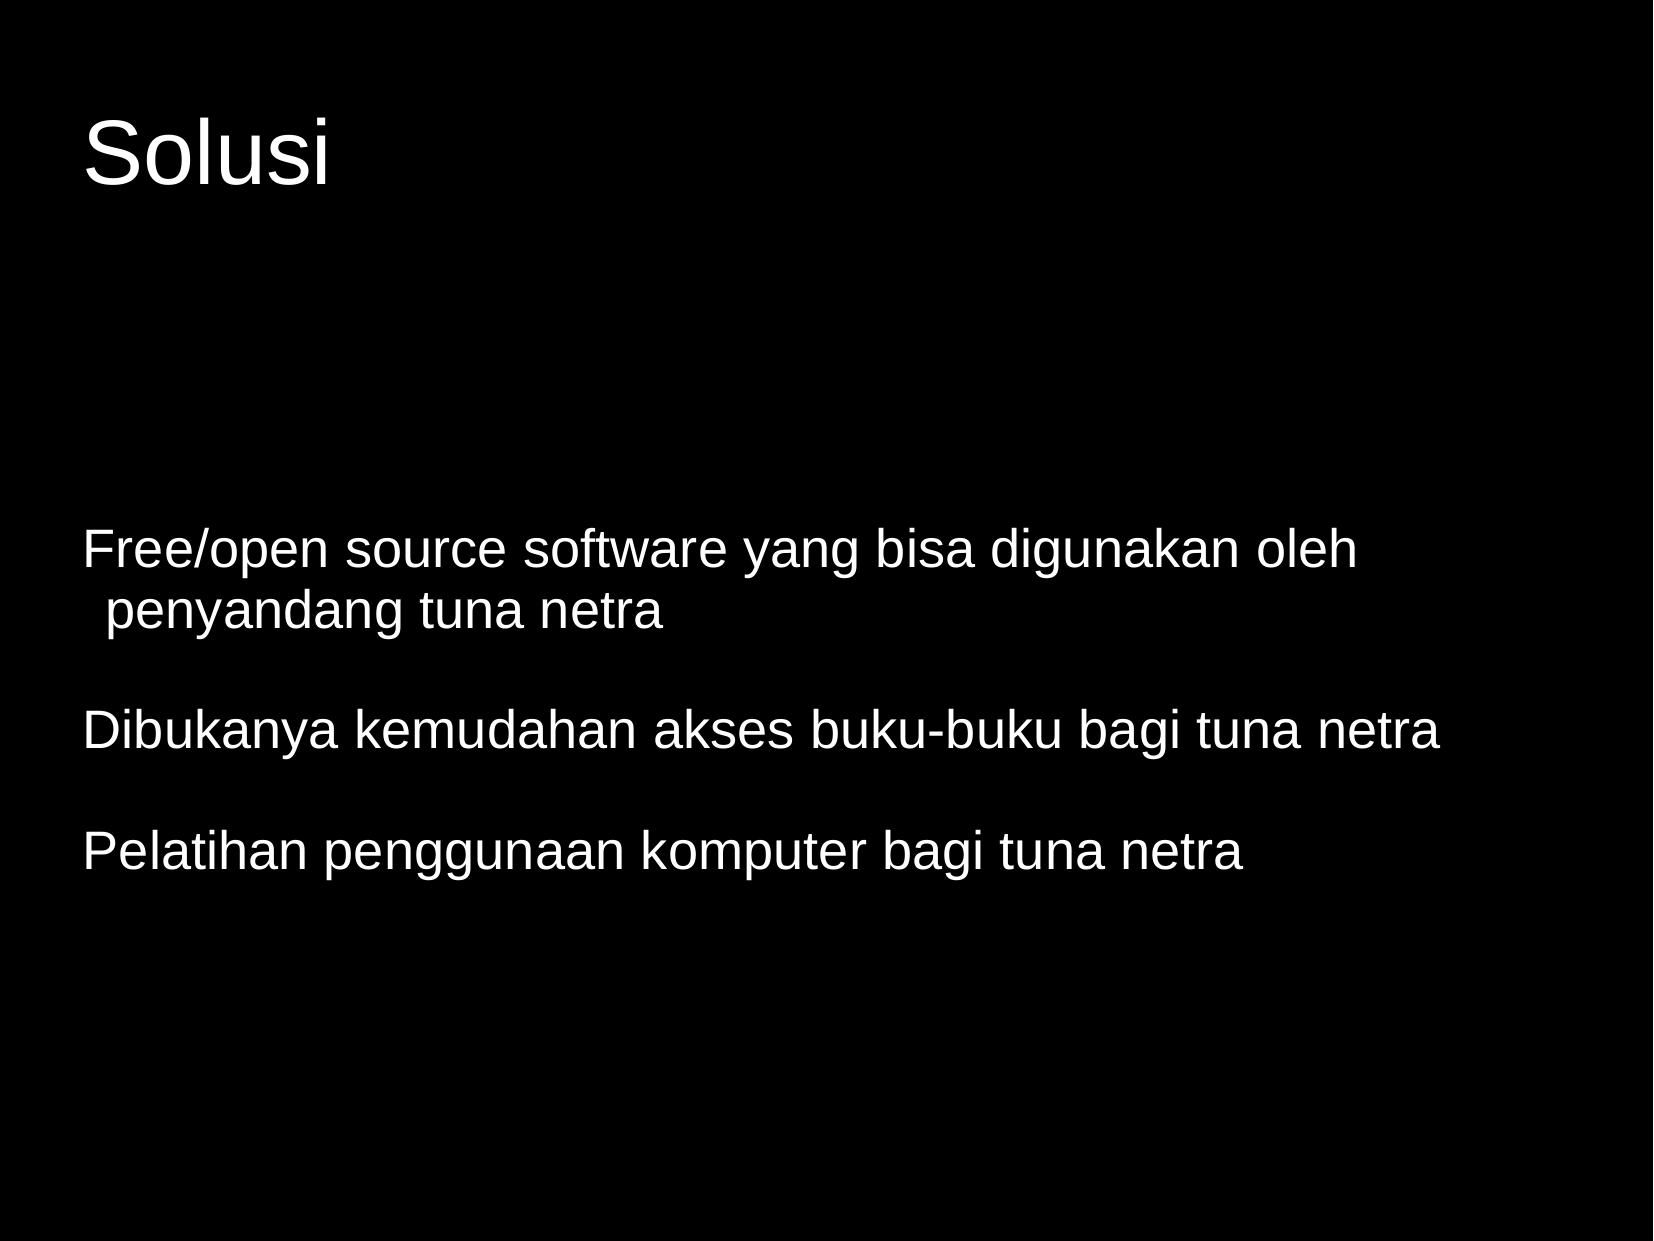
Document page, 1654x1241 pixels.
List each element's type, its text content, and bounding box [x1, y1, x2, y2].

title Solusi [82, 49, 1571, 257]
subtitle Free/open source software yang bisa digunakan oleh penyandang tuna netra Dibukanya kemudahan akses buku-buku bagi tuna netra Pelatihan penggunaan komputer bagi tuna netra [82, 297, 1571, 1102]
